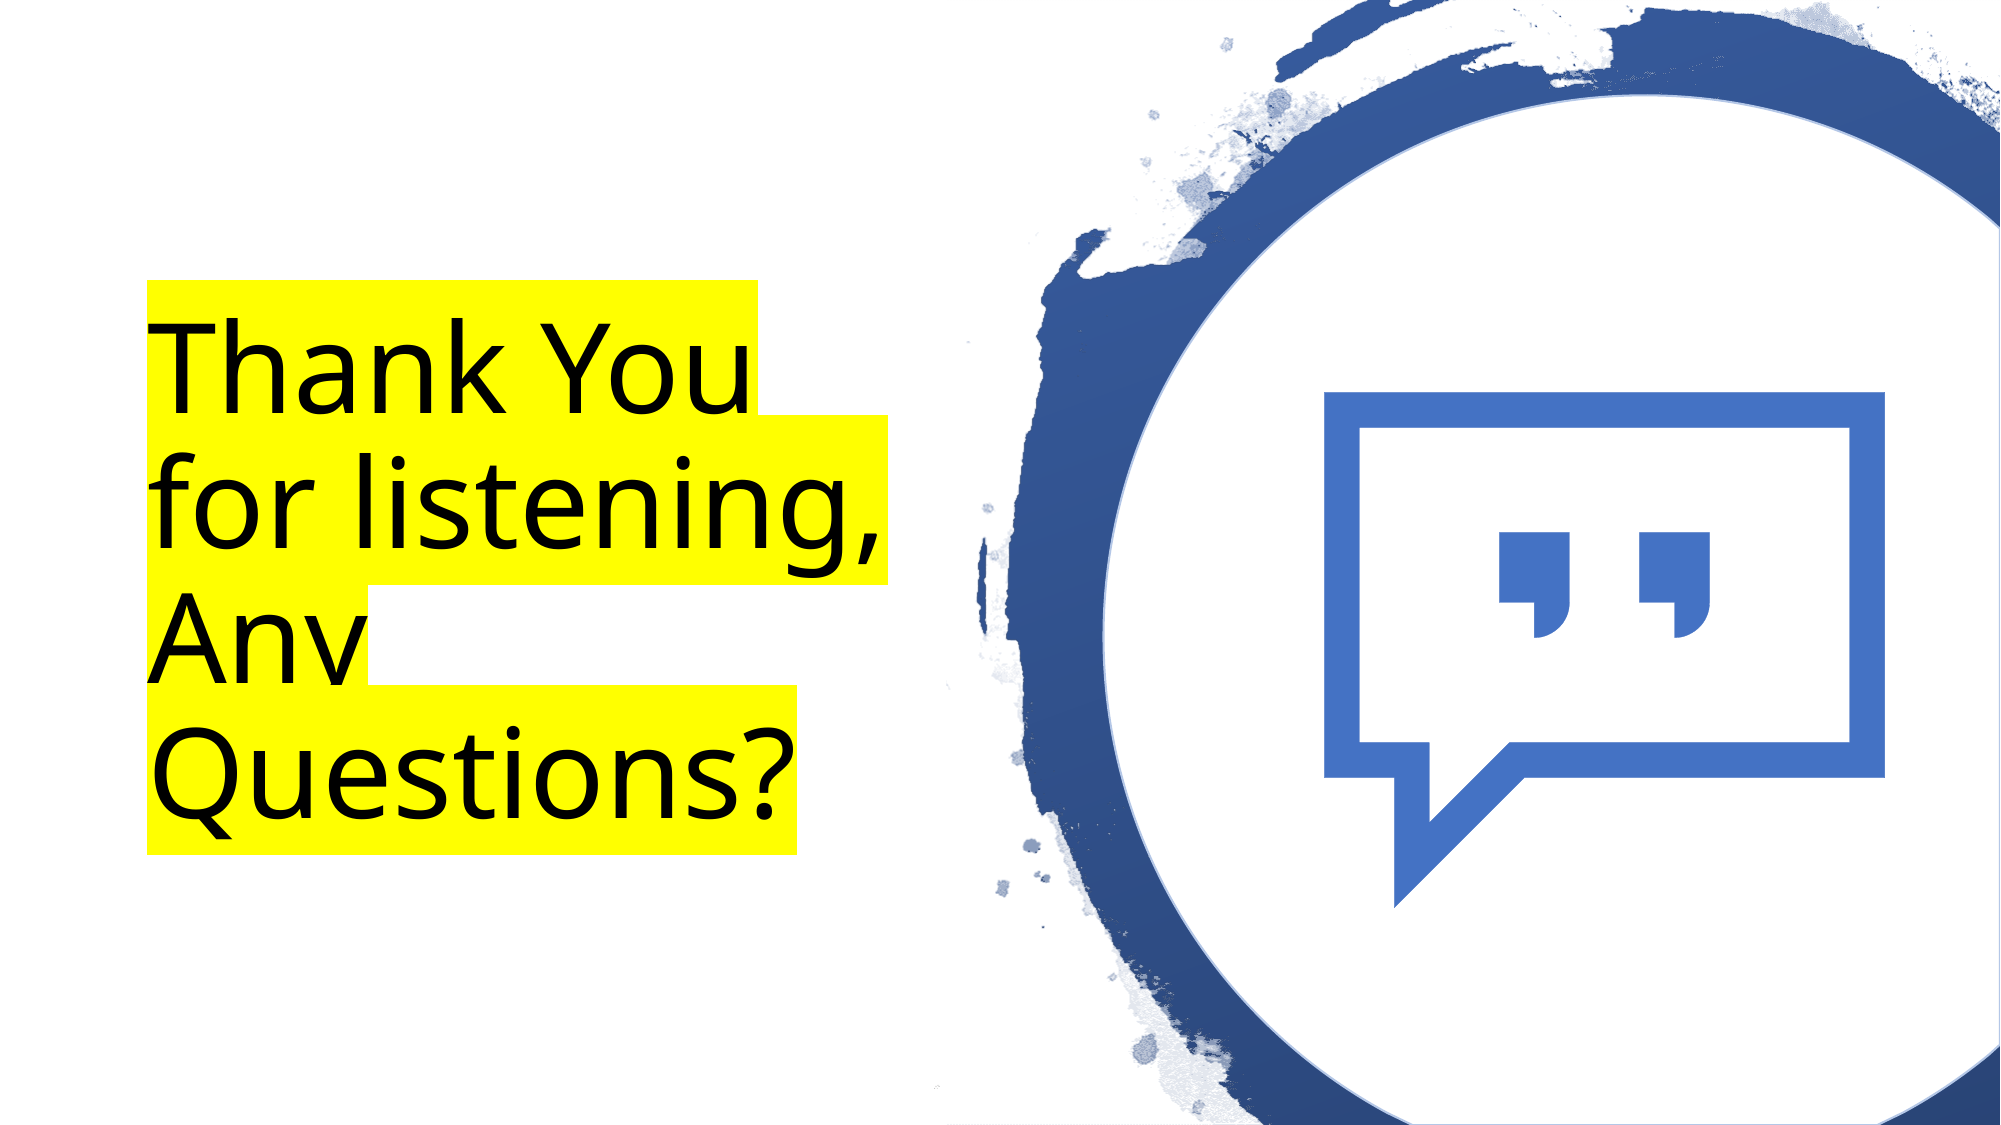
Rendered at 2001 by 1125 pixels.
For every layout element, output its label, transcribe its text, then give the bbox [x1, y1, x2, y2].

picture [1264, 297, 1945, 978]
picture [1880, 1046, 2000, 1125]
text_box [1103, 95, 2000, 1125]
title Thank You for listening, Any Questions? [131, 297, 921, 913]
picture [0, 0, 2000, 1125]
